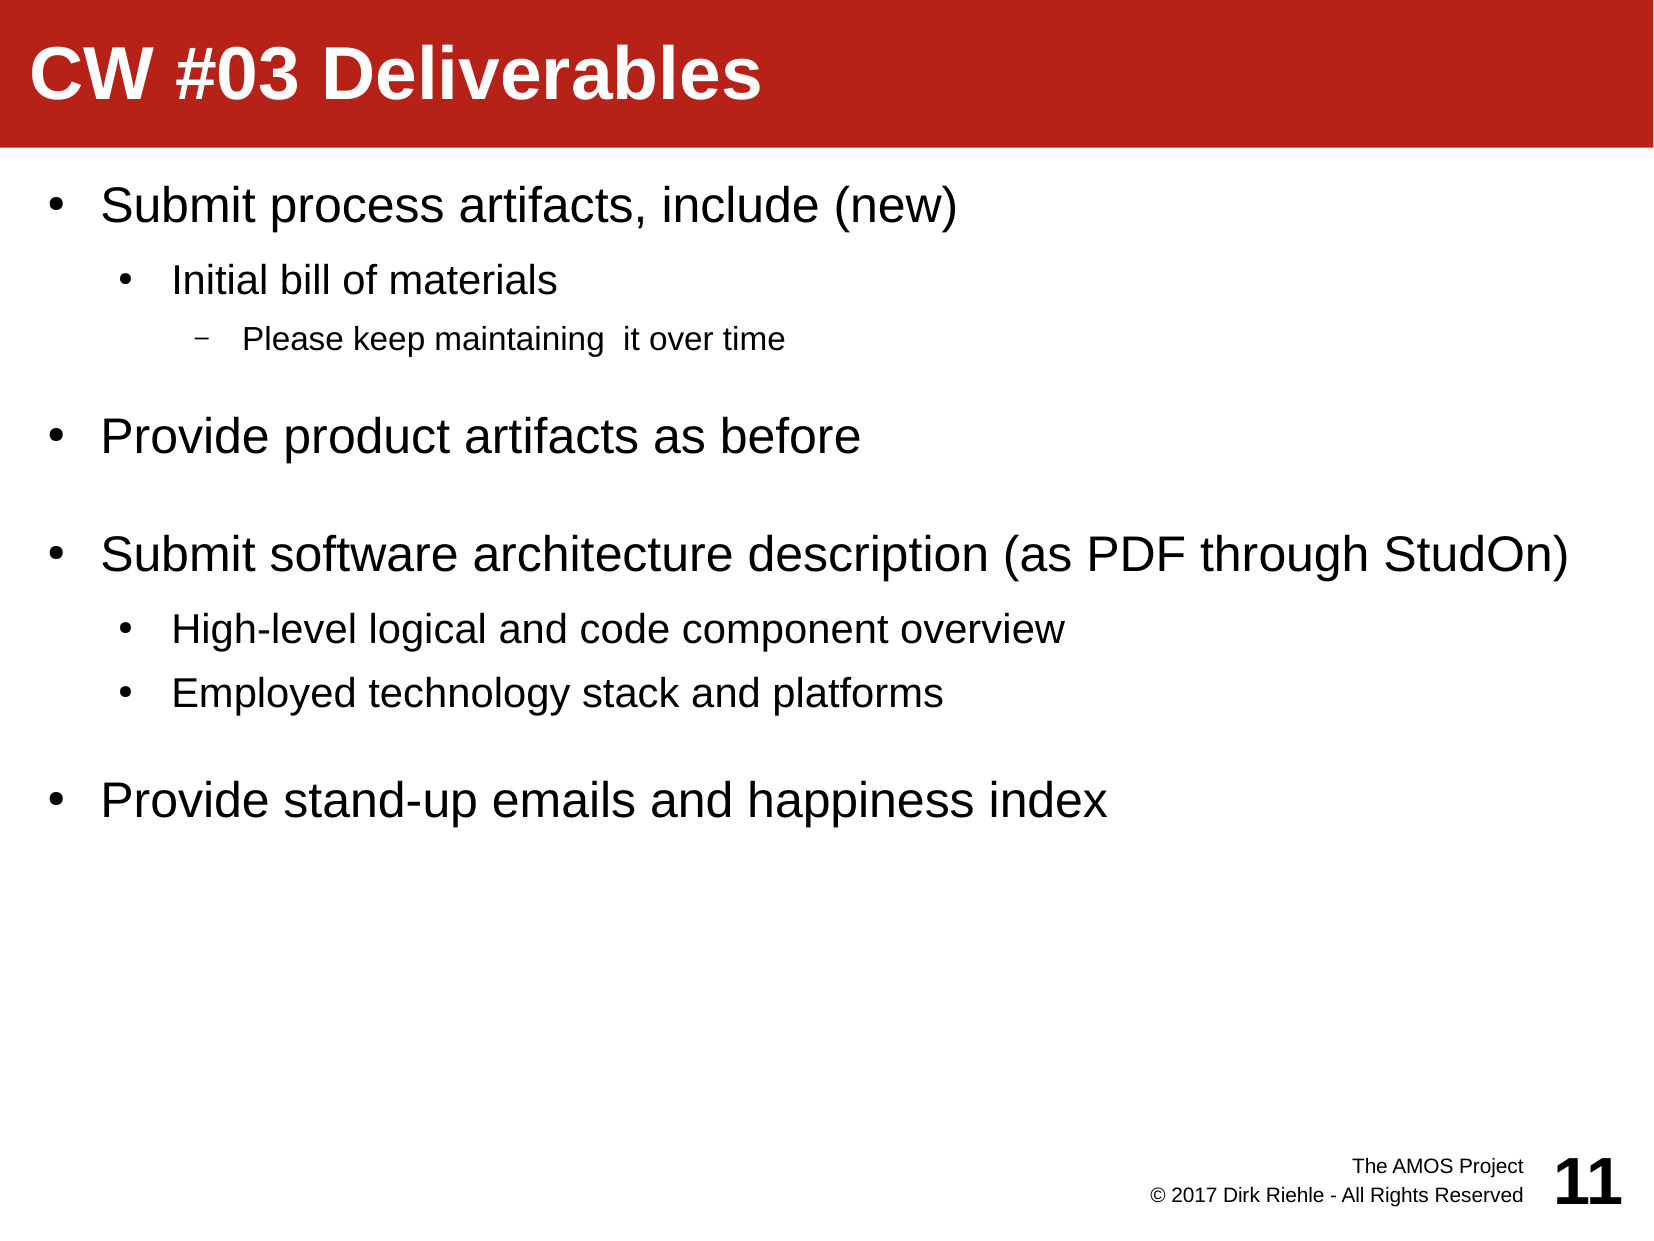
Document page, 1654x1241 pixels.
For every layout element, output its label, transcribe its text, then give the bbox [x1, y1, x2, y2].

list Submit process artifacts, include (new) Initial bill of materials Please keep maintaining it over time Provide product artifacts as before Submit software architecture description (as PDF through StudOn) High-level logical and code component overview Employed technology stack and platforms Provide stand-up emails and happiness index [29, 177, 1625, 1063]
title CW #03 Deliverables [0, 0, 1654, 148]
